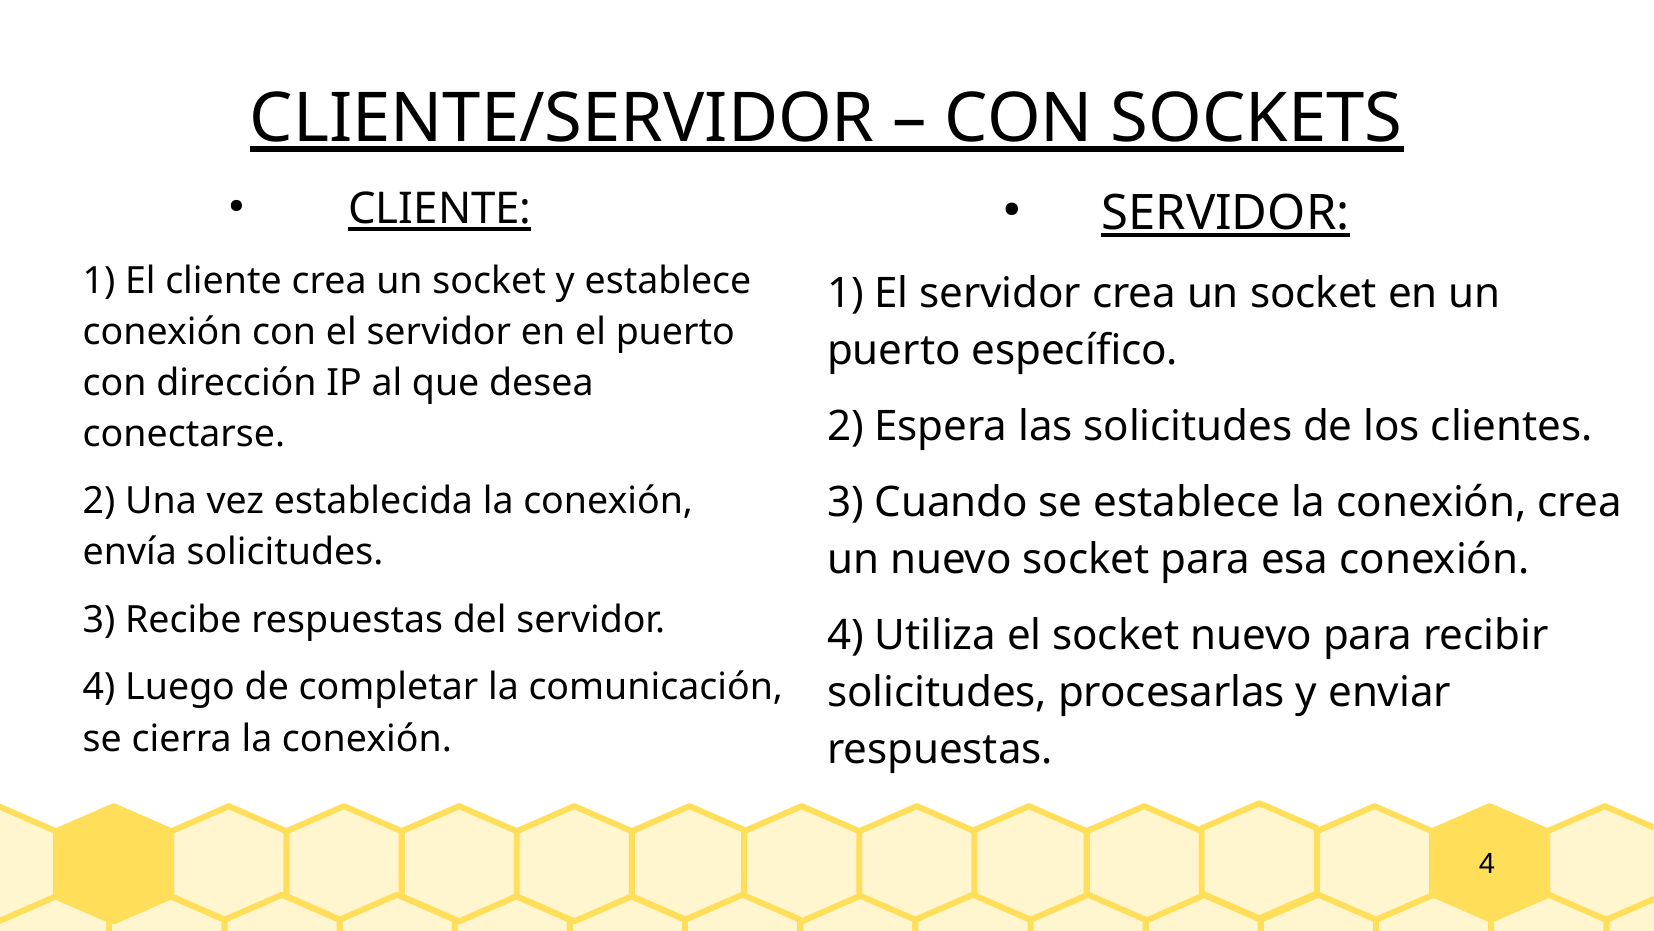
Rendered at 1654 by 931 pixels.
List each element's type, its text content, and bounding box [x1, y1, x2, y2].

list SERVIDOR: 1) El servidor crea un socket en un puerto específico. 2) Espera las solicitudes de los clientes. 3) Cuando se establece la conexión, crea un nuevo socket para esa conexión. 4) Utiliza el socket nuevo para recibir solicitudes, procesarlas y enviar respuestas. [767, 177, 1625, 827]
list CLIENTE: 1) El cliente crea un socket y establece conexión con el servidor en el puerto con dirección IP al que desea conectarse. 2) Una vez establecida la conexión, envía solicitudes. 3) Recibe respuestas del servidor. 4) Luego de completar la comunicación, se cierra la conexión. [29, 177, 767, 768]
title CLIENTE/SERVIDOR – CON SOCKETS [82, 37, 1571, 177]
